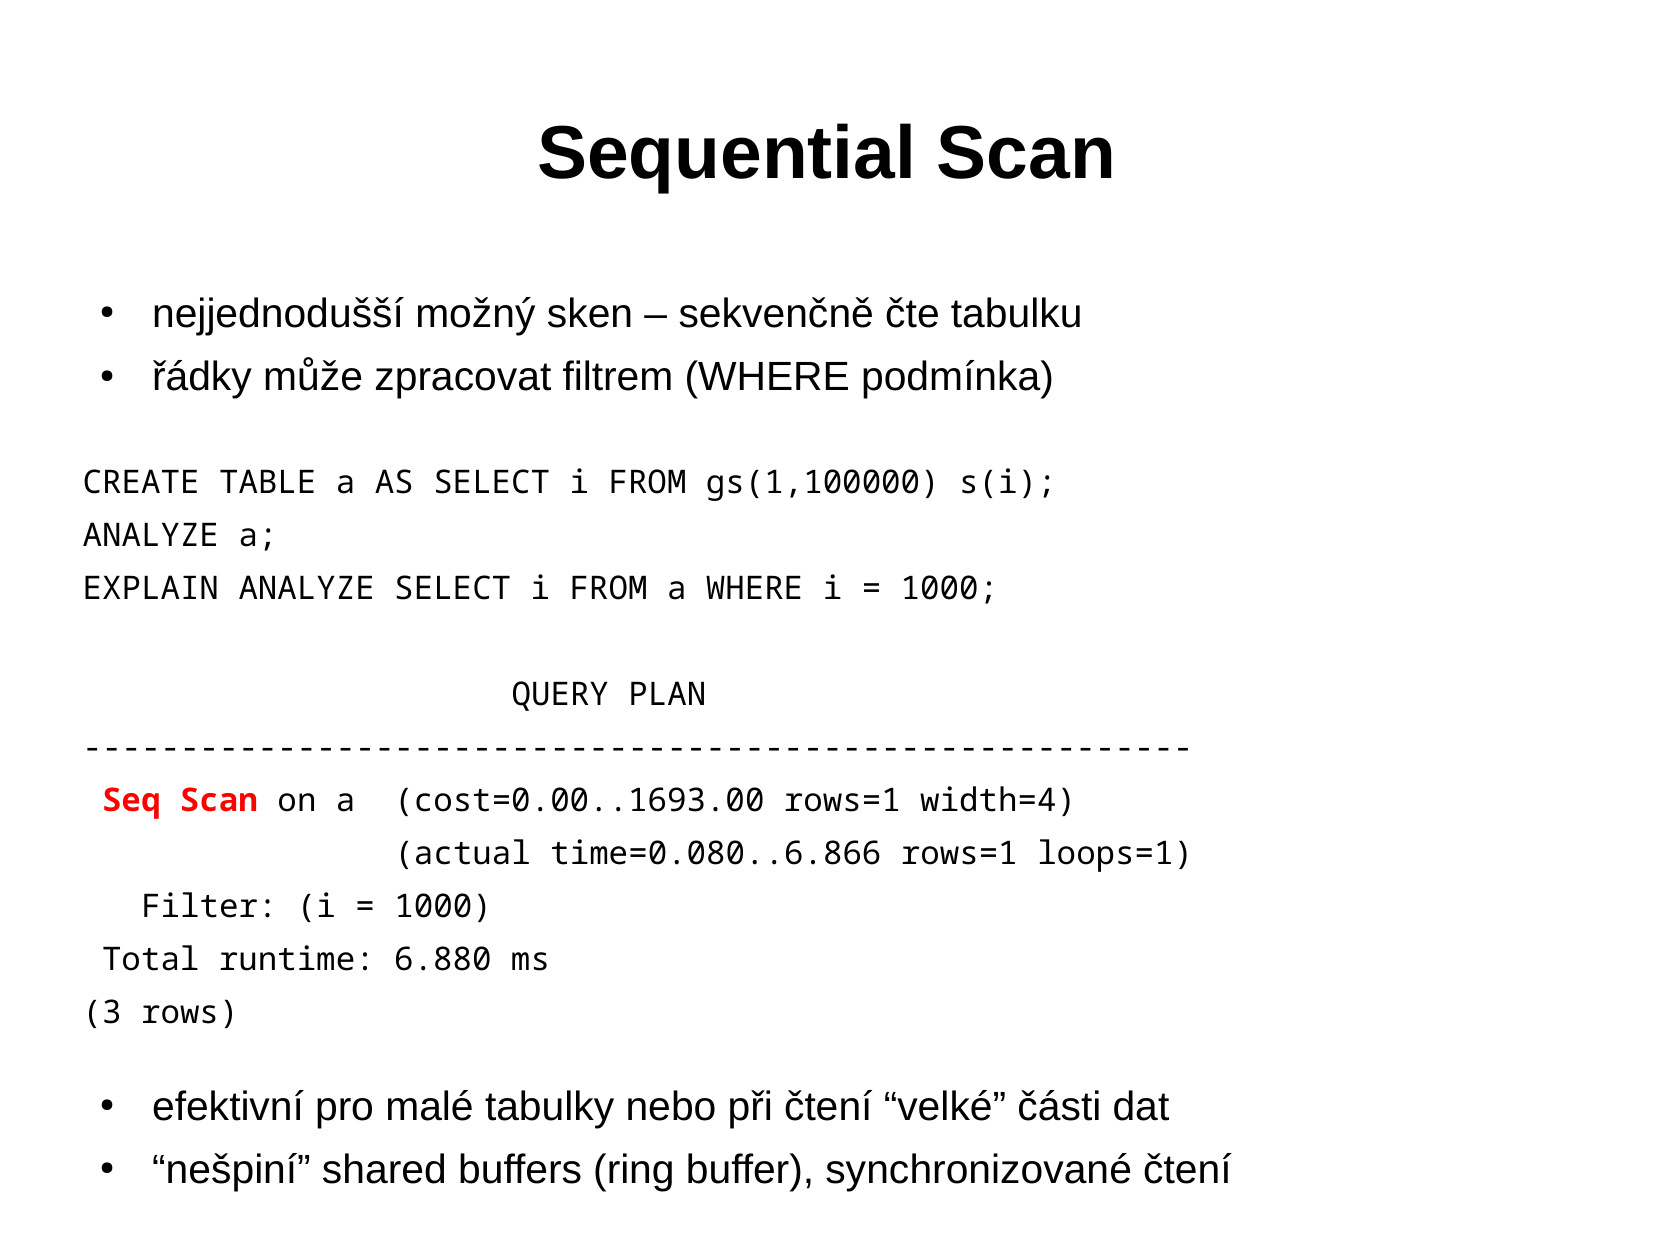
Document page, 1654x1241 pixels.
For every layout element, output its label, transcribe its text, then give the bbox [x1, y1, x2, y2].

list nejjednodušší možný sken – sekvenčně čte tabulku řádky může zpracovat filtrem (WHERE podmínka) CREATE TABLE a AS SELECT i FROM gs(1,100000) s(i); ANALYZE a; EXPLAIN ANALYZE SELECT i FROM a WHERE i = 1000; QUERY PLAN --------------------------------------------------------- Seq Scan on a (cost=0.00..1693.00 rows=1 width=4) (actual time=0.080..6.866 rows=1 loops=1) Filter: (i = 1000) Total runtime: 6.880 ms (3 rows) efektivní pro malé tabulky nebo při čtení “velké” části dat “nešpiní” shared buffers (ring buffer), synchronizované čtení [82, 290, 1538, 1201]
title Sequential Scan [82, 49, 1571, 257]
